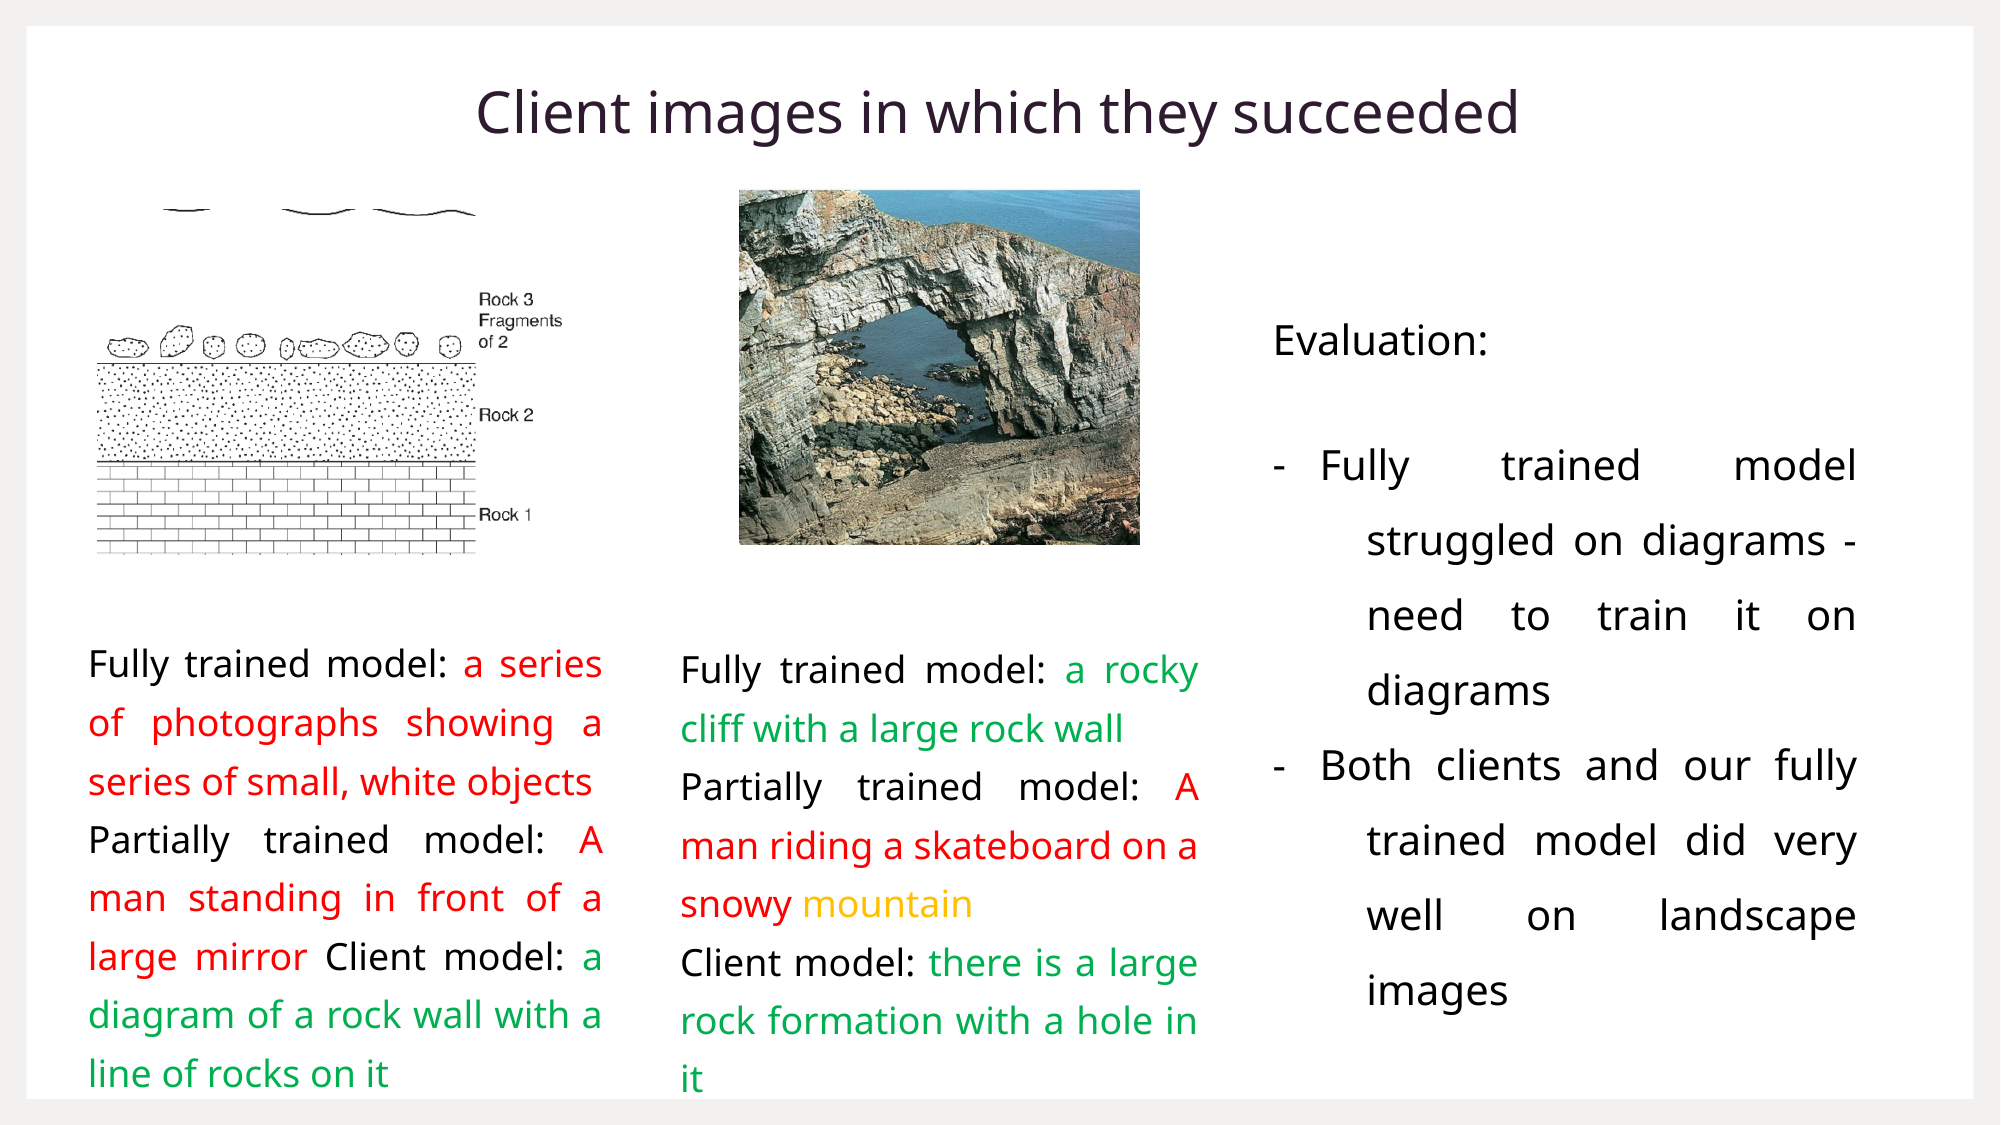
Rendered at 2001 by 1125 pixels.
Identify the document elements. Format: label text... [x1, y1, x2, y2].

text_box Fully trained model: a series of photographs showing a series of small, white objects Partially trained model: A man standing in front of a large mirror Client model: a diagram of a rock wall with a line of rocks on it [72, 619, 622, 1043]
picture [97, 209, 567, 563]
picture [739, 188, 1140, 545]
title Client images in which they succeeded [460, 52, 1540, 153]
text_box Fully trained model: a rocky cliff with a large rock wall Partially trained model: A man riding a skateboard on a snowy mountain Client model: there is a large rock formation with a hole in it [665, 625, 1214, 1049]
text_box Evaluation: Fully trained model struggled on diagrams - need to train it on diagrams Both clients and our fully trained model did very well on landscape images [1257, 306, 1873, 869]
